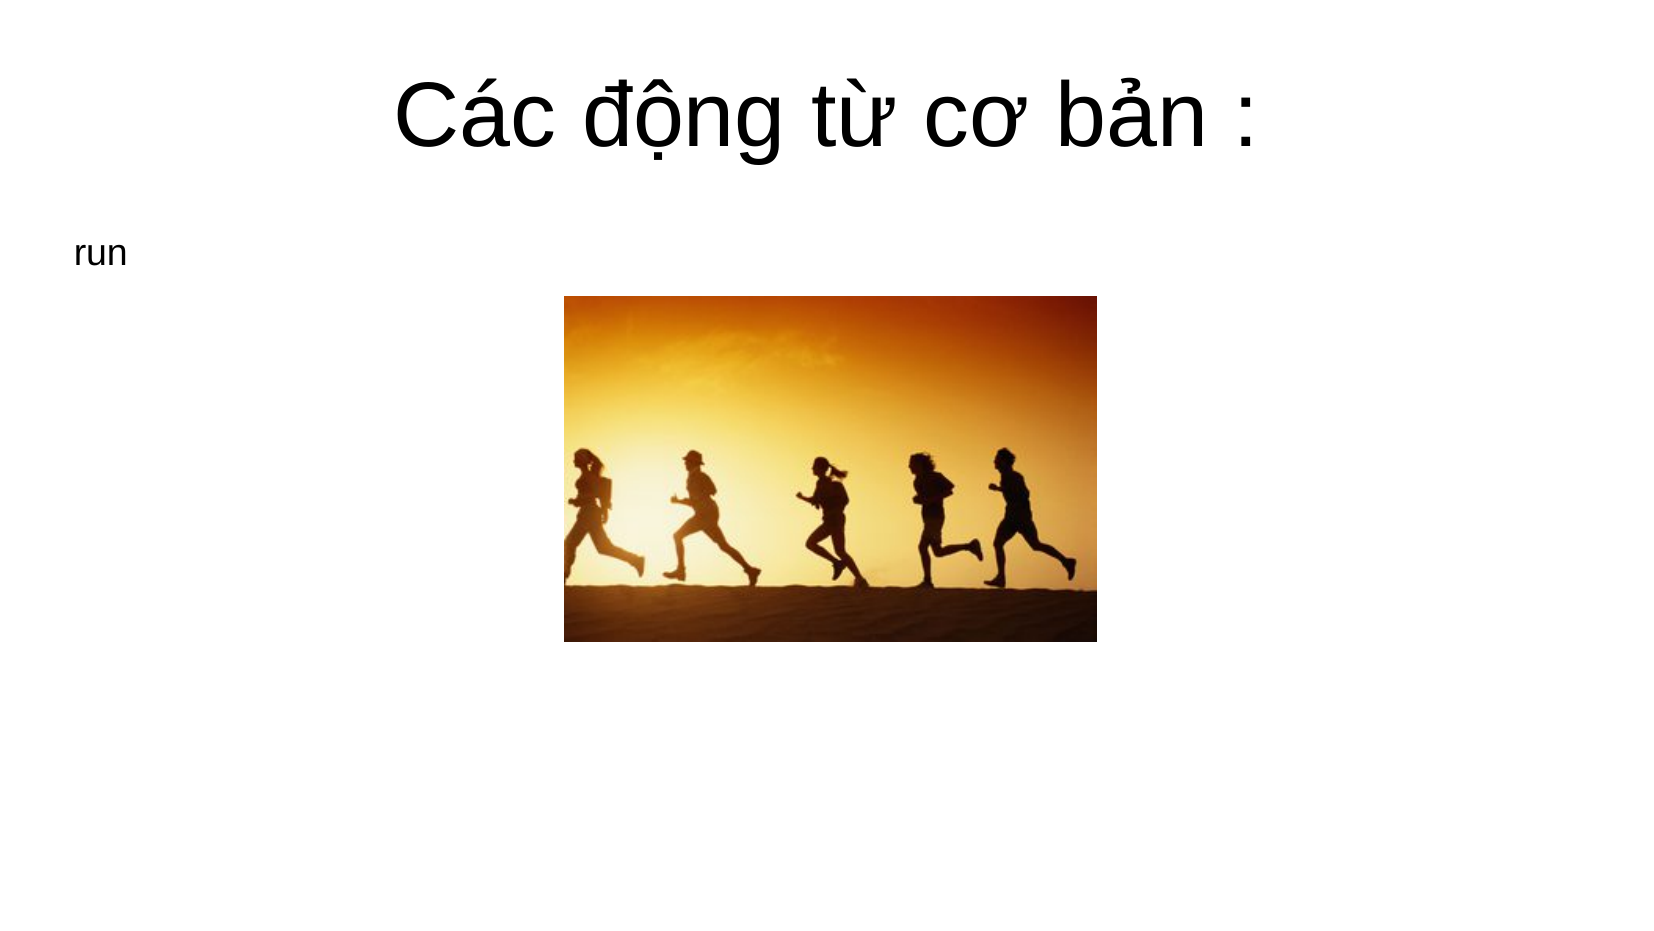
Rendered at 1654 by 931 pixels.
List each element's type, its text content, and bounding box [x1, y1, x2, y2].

picture [564, 296, 1097, 642]
title Các động từ cơ bản : [82, 37, 1571, 193]
text_box run [59, 224, 497, 282]
